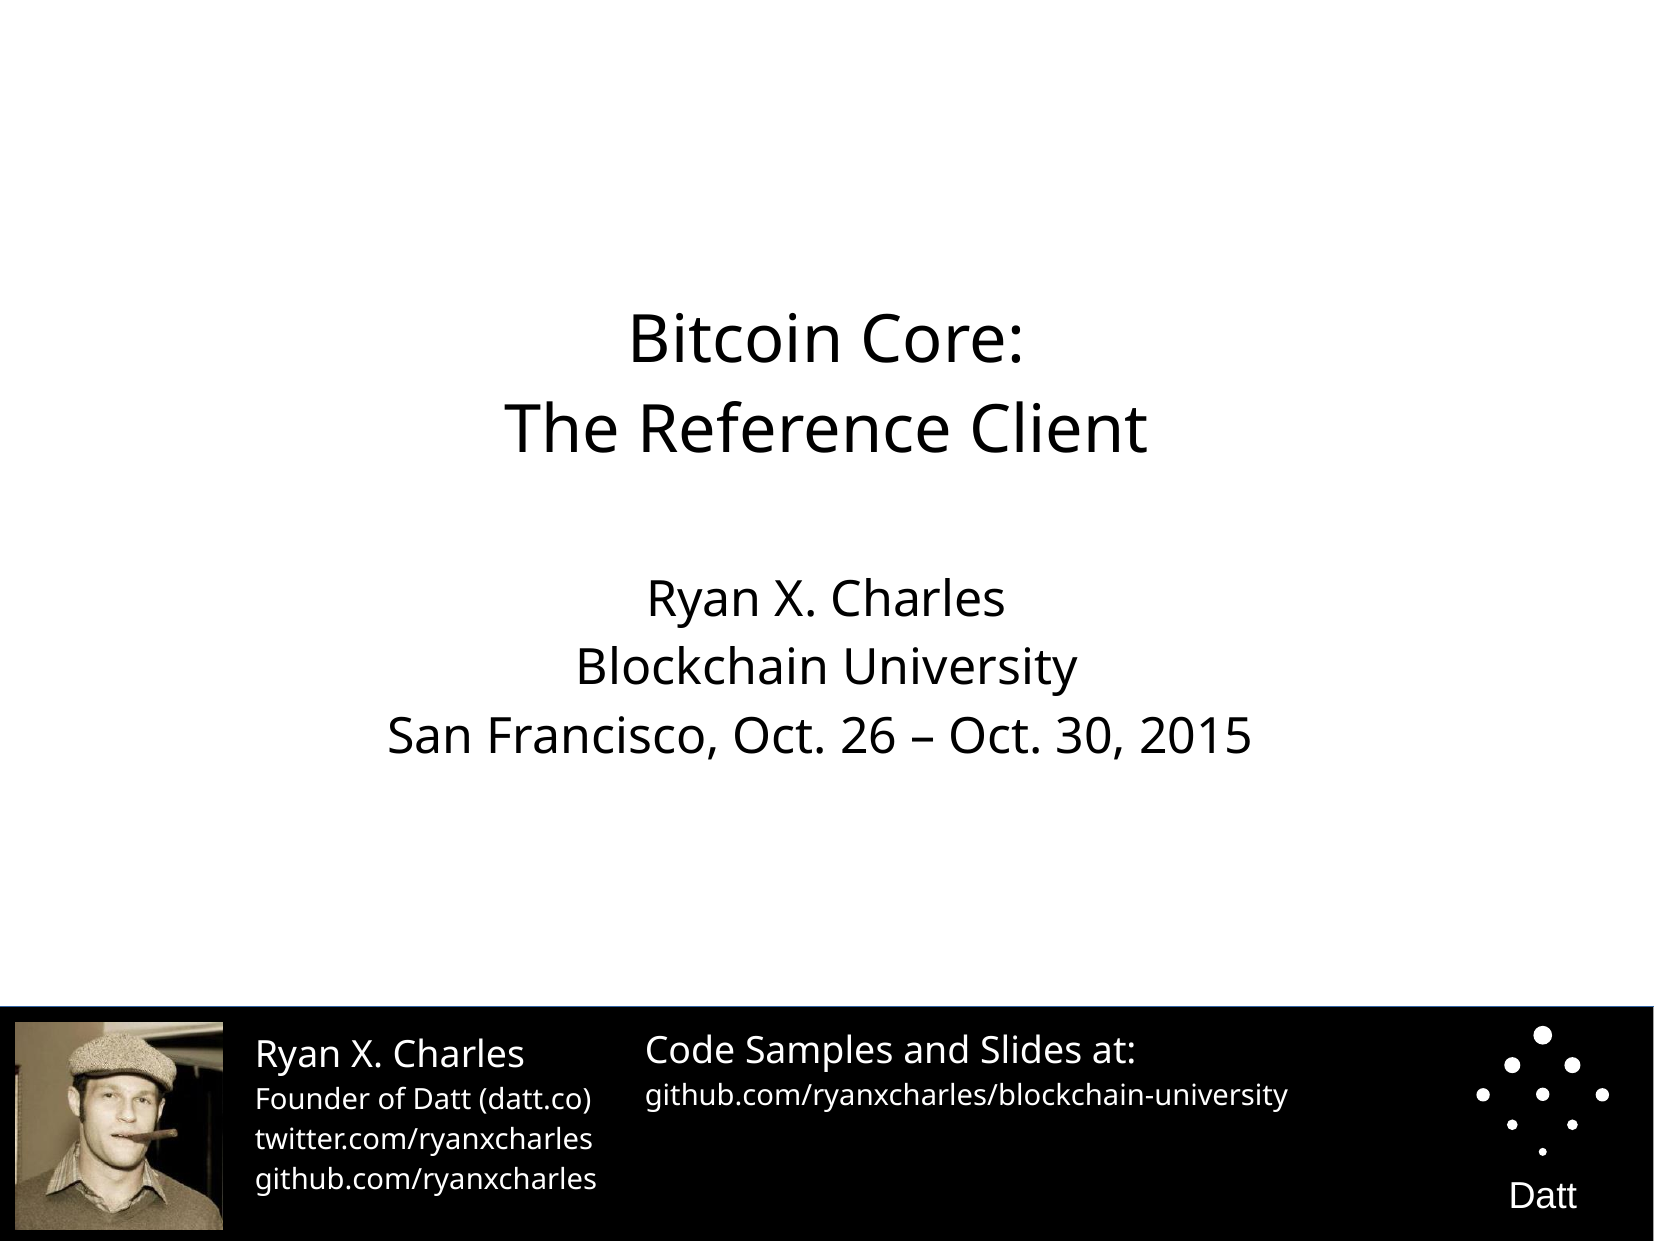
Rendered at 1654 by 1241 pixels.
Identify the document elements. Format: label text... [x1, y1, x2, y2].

text_box Bitcoin Core: The Reference Client Ryan X. Charles Blockchain University San Francisco, Oct. 26 – Oct. 30, 2015 [82, 49, 1571, 1010]
text_box Ryan X. Charles Founder of Datt (datt.co) twitter.com/ryanxcharles github.com/ryanxcharles [240, 1020, 976, 1241]
text_box [0, 1006, 1654, 1241]
picture [1475, 1023, 1611, 1159]
text_box Code Samples and Slides at: github.com/ryanxcharles/blockchain-university [630, 1015, 1403, 1156]
picture [15, 1022, 223, 1231]
text_box Datt [1452, 1167, 1633, 1241]
